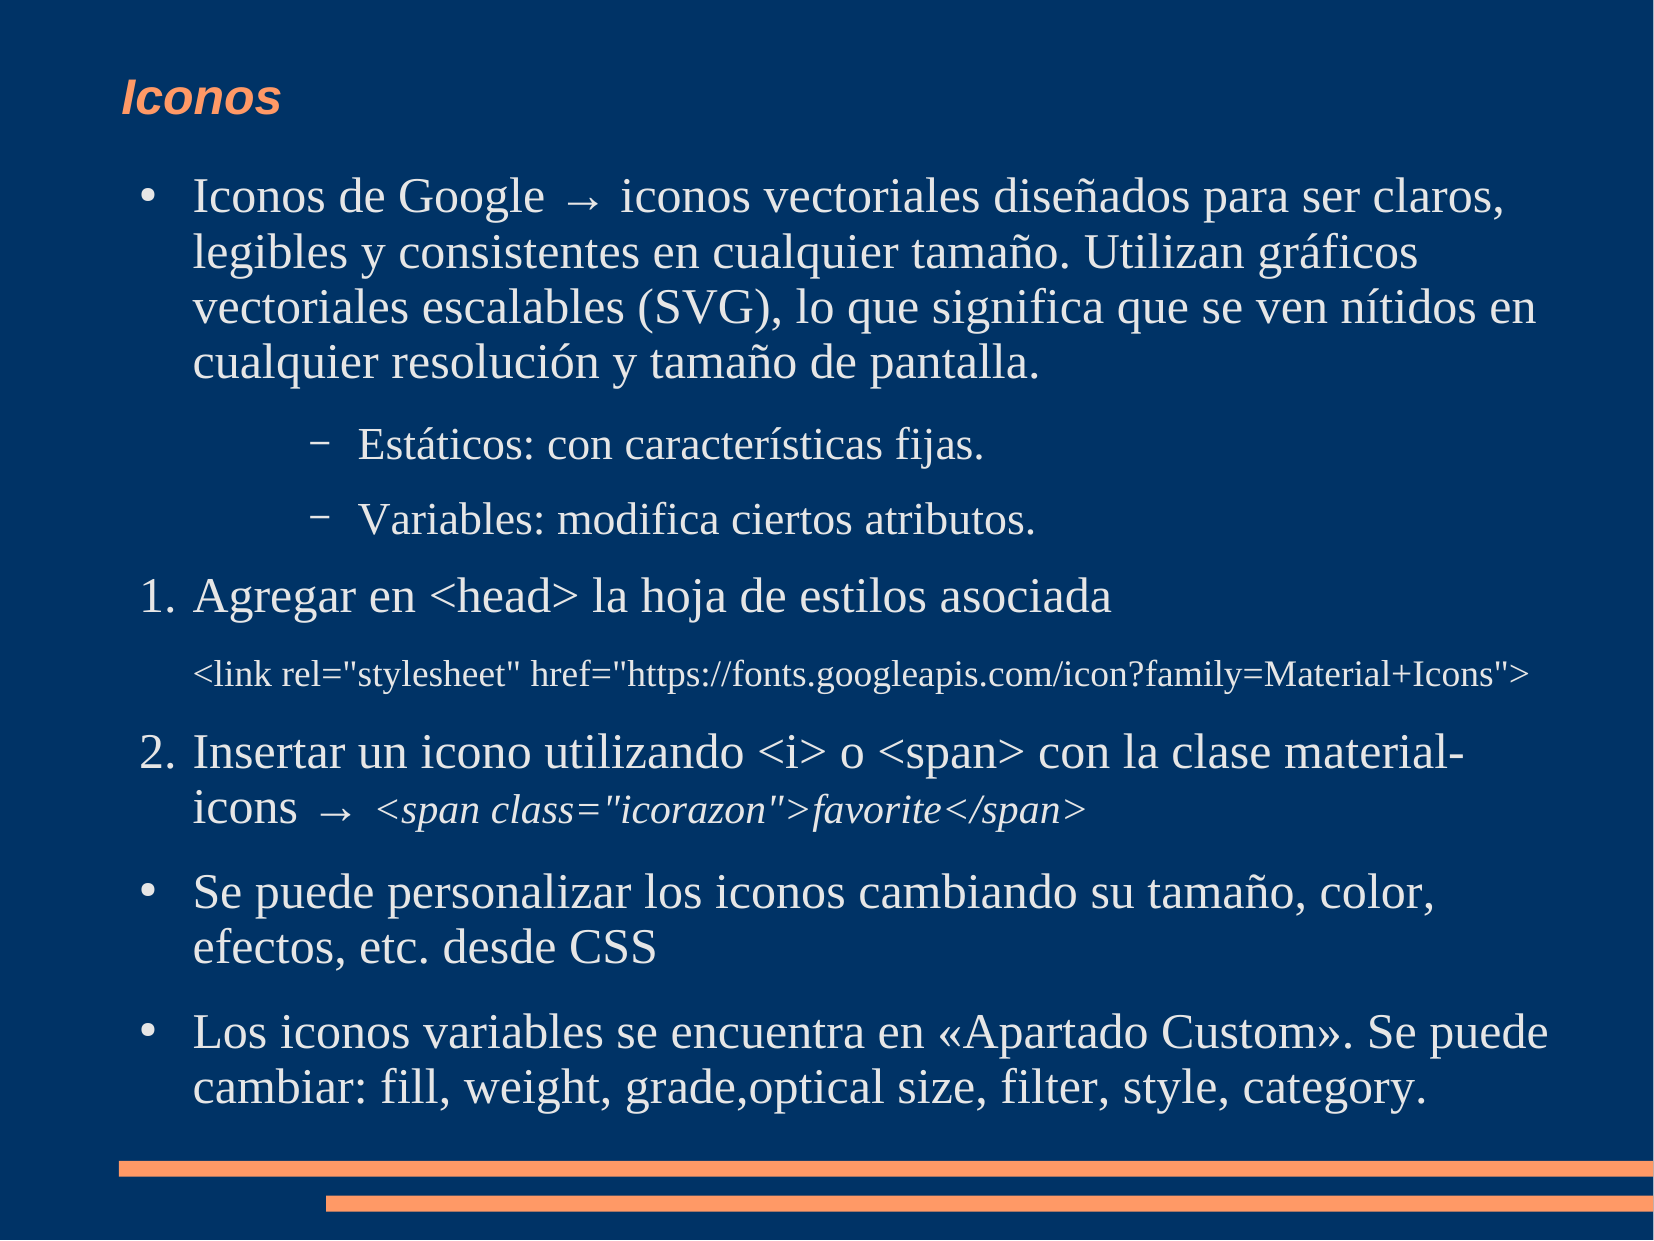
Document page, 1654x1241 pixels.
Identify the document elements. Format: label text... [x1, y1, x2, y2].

list Iconos de Google → iconos vectoriales diseñados para ser claros, legibles y consistentes en cualquier tamaño. Utilizan gráficos vectoriales escalables (SVG), lo que significa que se ven nítidos en cualquier resolución y tamaño de pantalla. Estáticos: con características fijas. Variables: modifica ciertos atributos. Agregar en <head> la hoja de estilos asociada <link rel="stylesheet" href="https://fonts.googleapis.com/icon?family=Material+Icons"> Insertar un icono utilizando <i> o <span> con la clase material-icons → <span class="icorazon">favorite</span> Se puede personalizar los iconos cambiando su tamaño, color, efectos, etc. desde CSS Los iconos variables se encuentra en «Apartado Custom». Se puede cambiar: fill, weight, grade,optical size, filter, style, category. [121, 168, 1561, 1128]
title Iconos [121, 46, 1534, 148]
